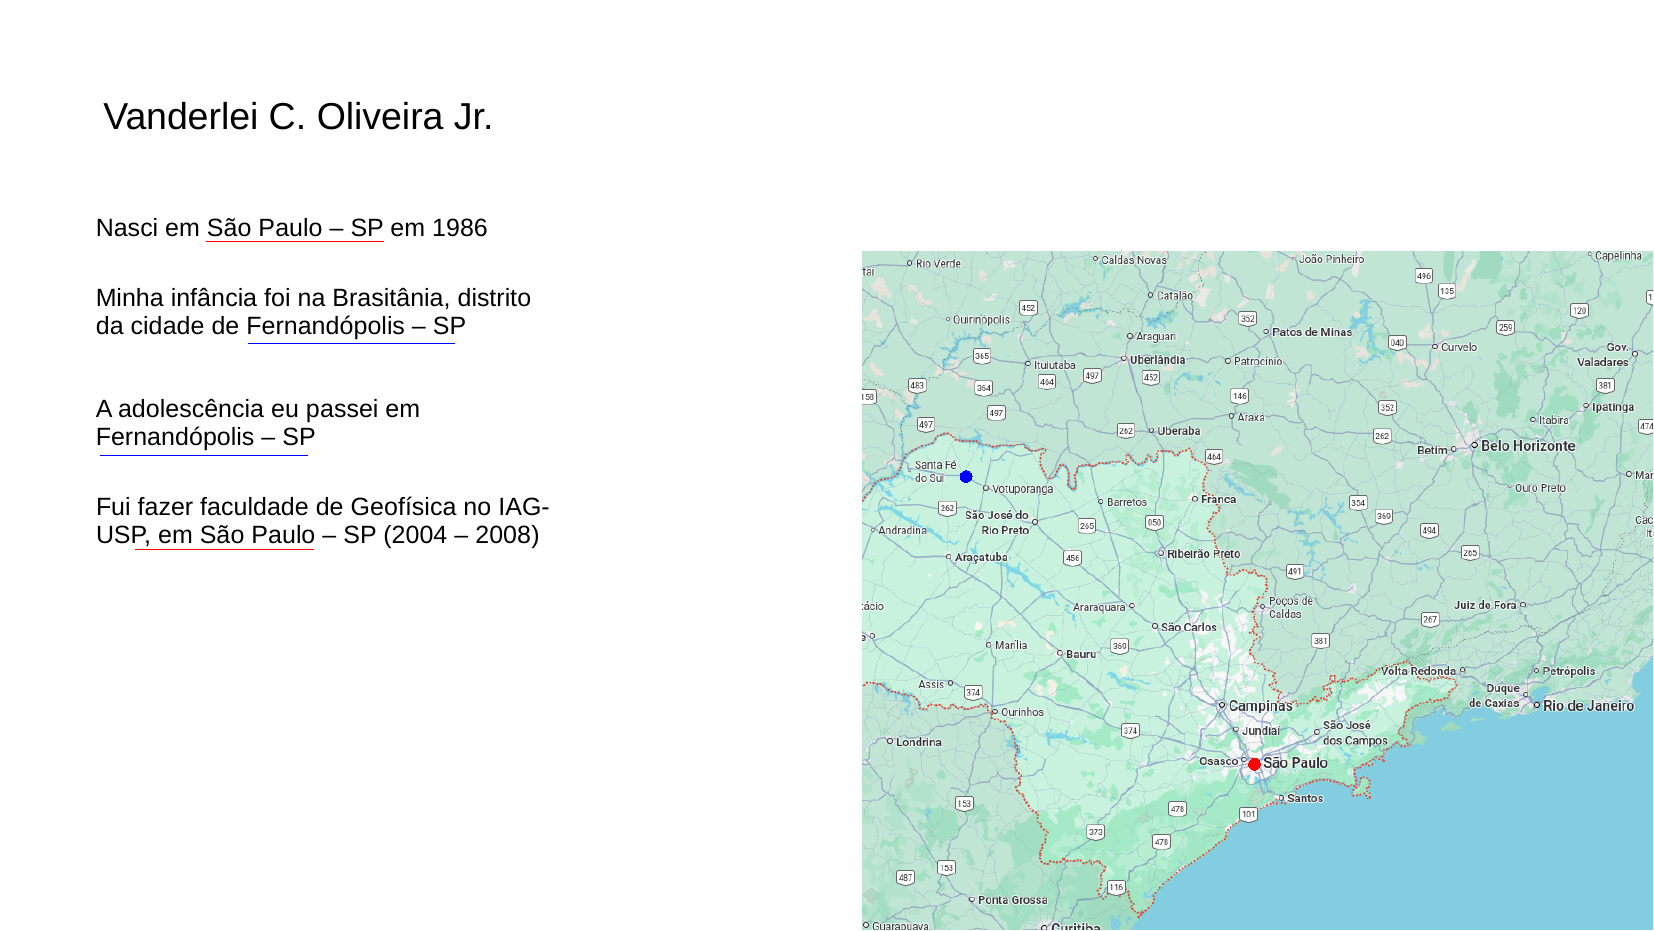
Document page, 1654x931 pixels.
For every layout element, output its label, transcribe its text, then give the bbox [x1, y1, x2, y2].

text_box A adolescência eu passei em Fernandópolis – SP [81, 387, 583, 459]
text_box [960, 470, 973, 483]
text_box Minha infância foi na Brasitânia, distrito da cidade de Fernandópolis – SP [81, 276, 556, 375]
text_box Vanderlei C. Oliveira Jr. [88, 88, 510, 146]
picture [862, 251, 1654, 930]
text_box [1248, 758, 1261, 771]
text_box Nasci em São Paulo – SP em 1986 [81, 206, 502, 250]
text_box Fui fazer faculdade de Geofísica no IAG-USP, em São Paulo – SP (2004 – 2008) [81, 485, 621, 562]
